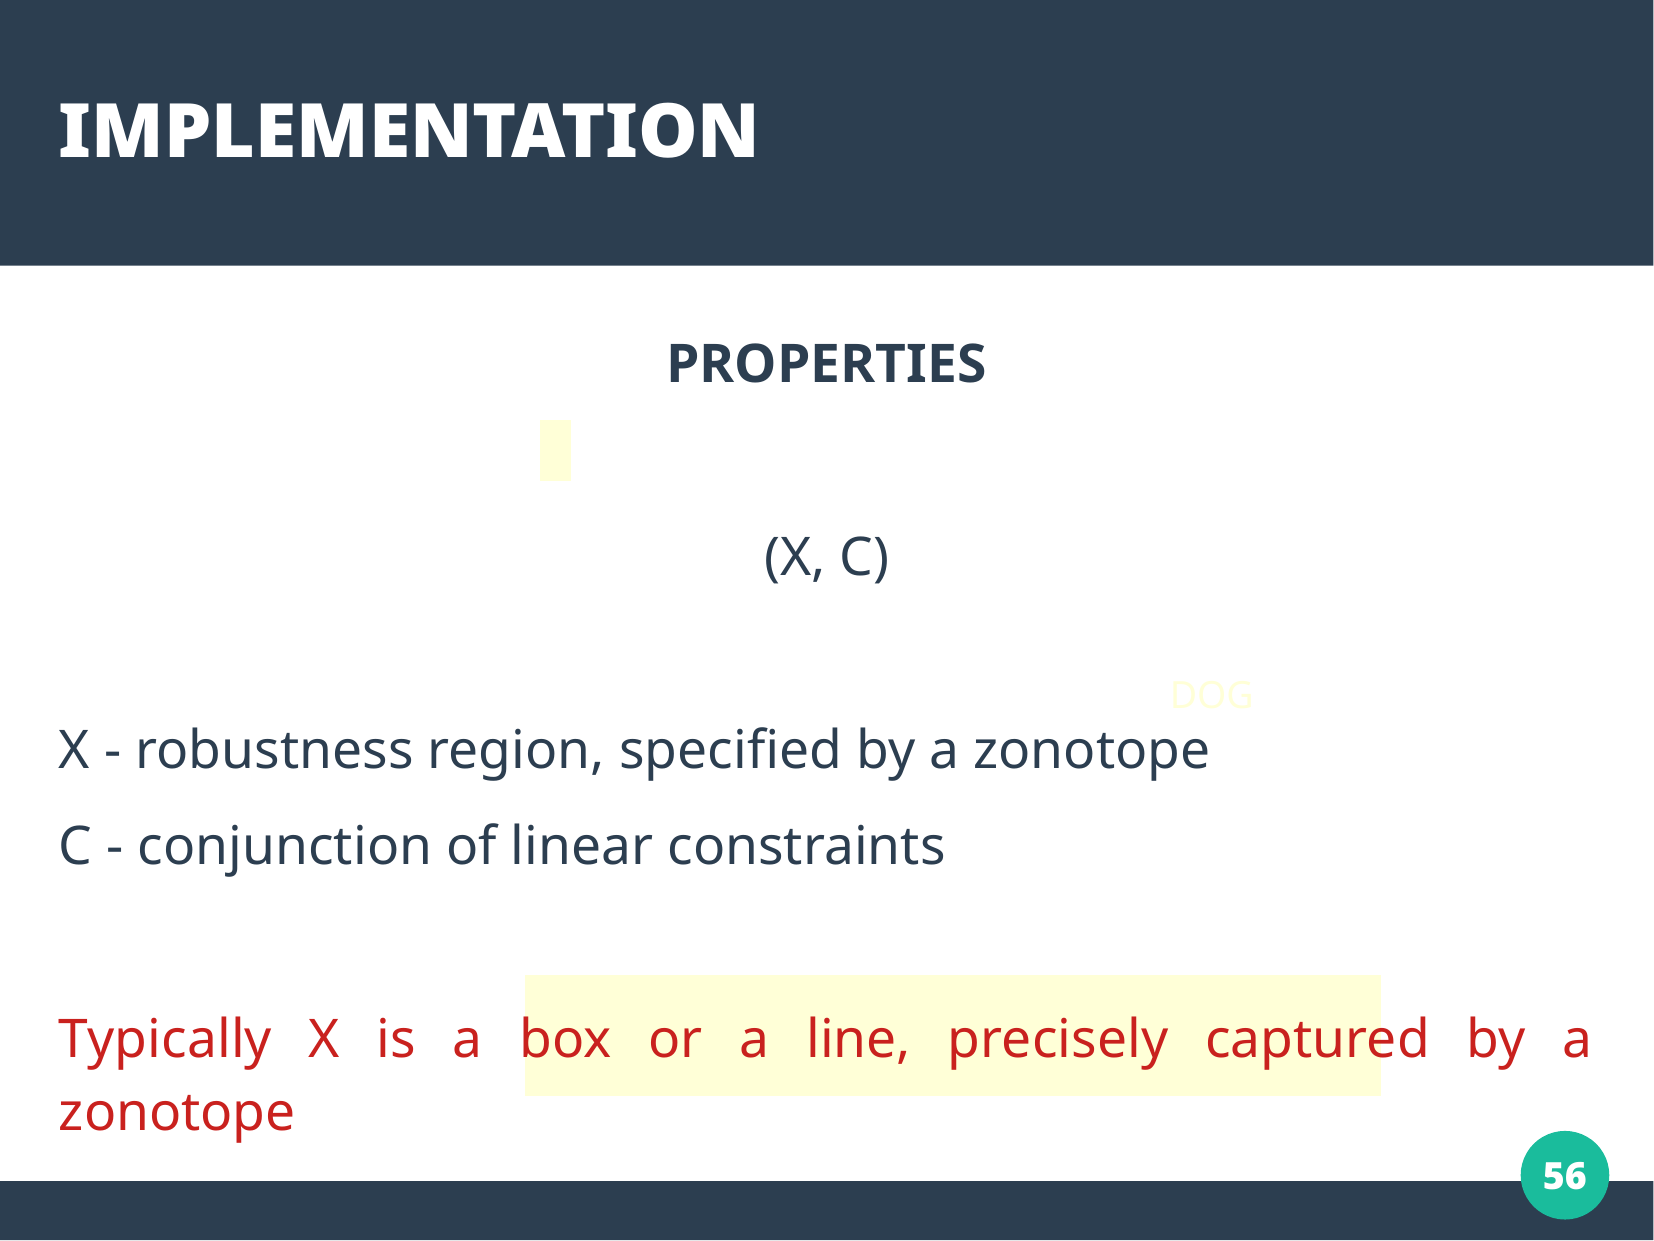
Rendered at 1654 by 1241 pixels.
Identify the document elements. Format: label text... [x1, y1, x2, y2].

list PROPERTIES (X, C) X - robustness region, specified by a zonotope C - conjunction of linear constraints Typically X is a box or a line, precisely captured by a zonotope [59, 324, 1595, 1152]
title IMPLEMENTATION [59, 49, 1595, 207]
